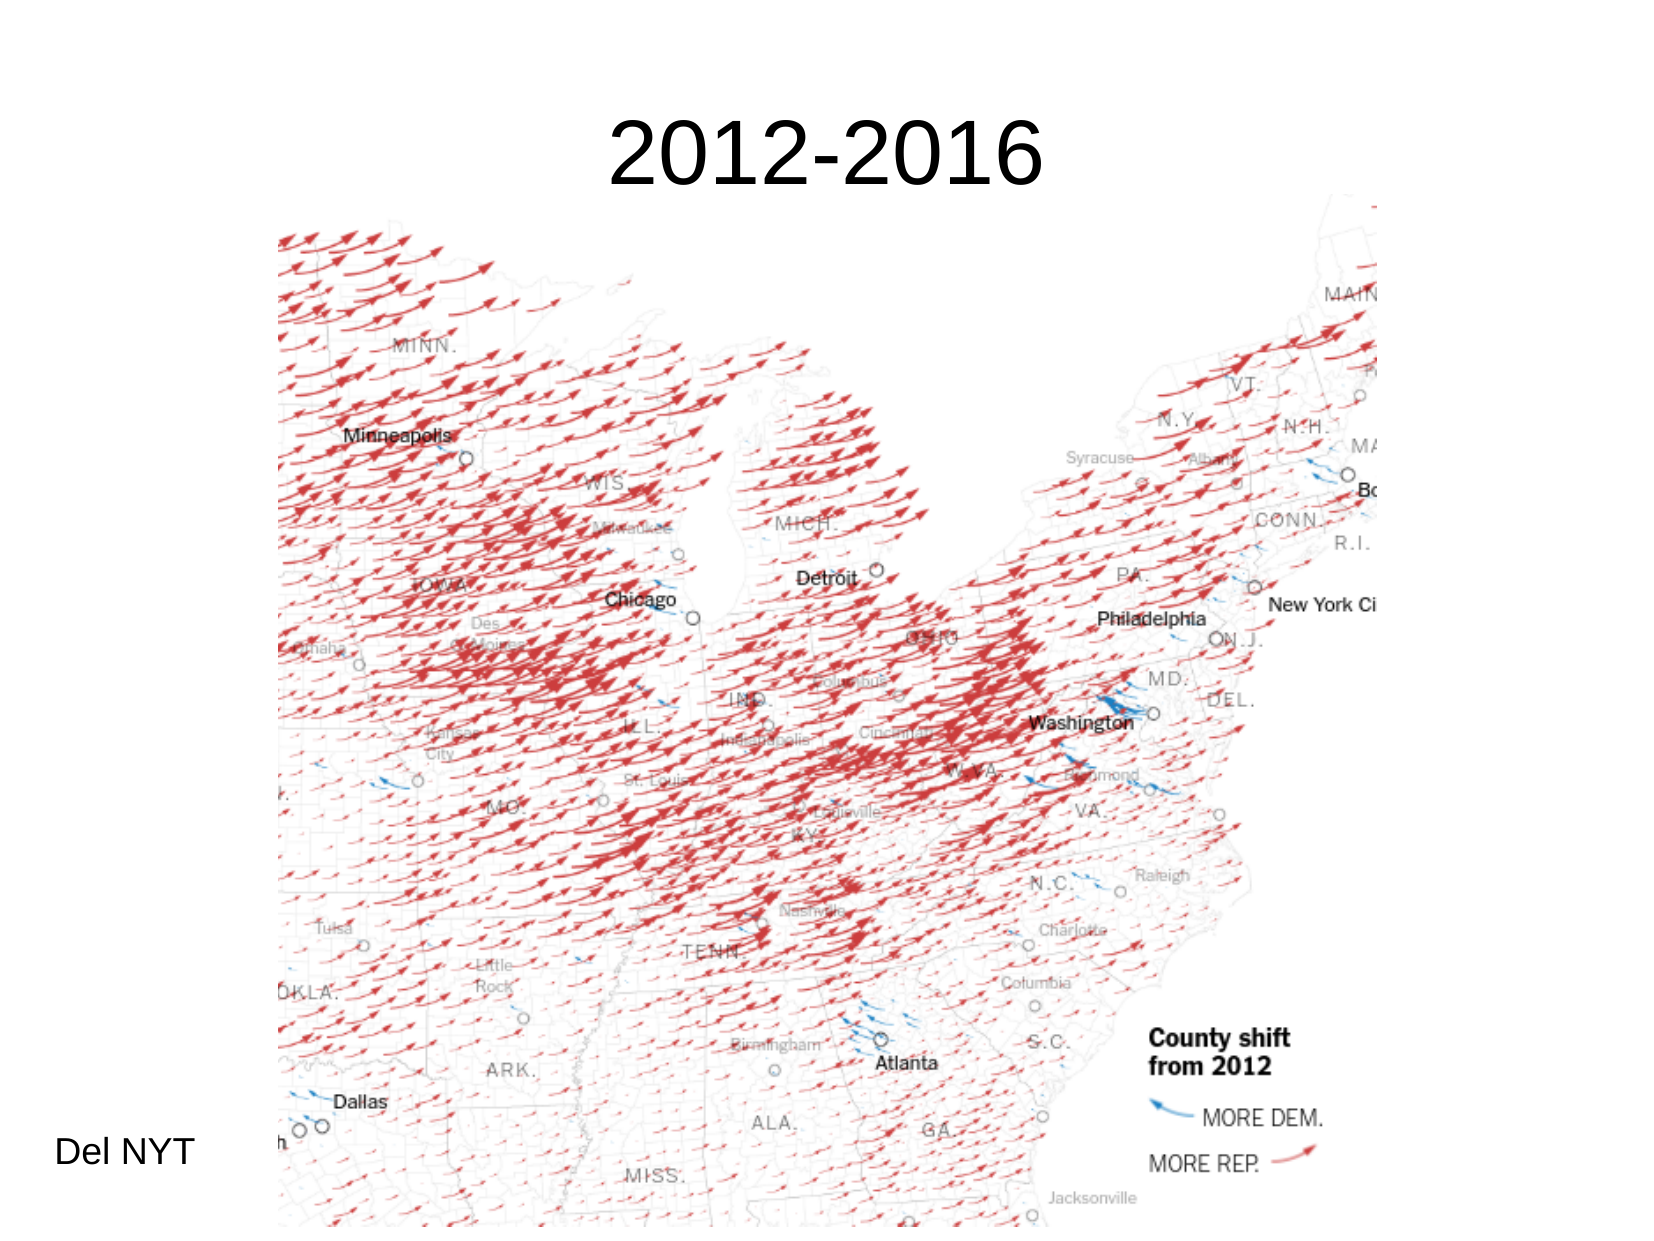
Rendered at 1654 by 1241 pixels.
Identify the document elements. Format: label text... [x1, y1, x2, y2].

title 2012-2016 [82, 49, 1571, 257]
text_box Del NYT [39, 1122, 241, 1222]
picture [278, 194, 1377, 1227]
